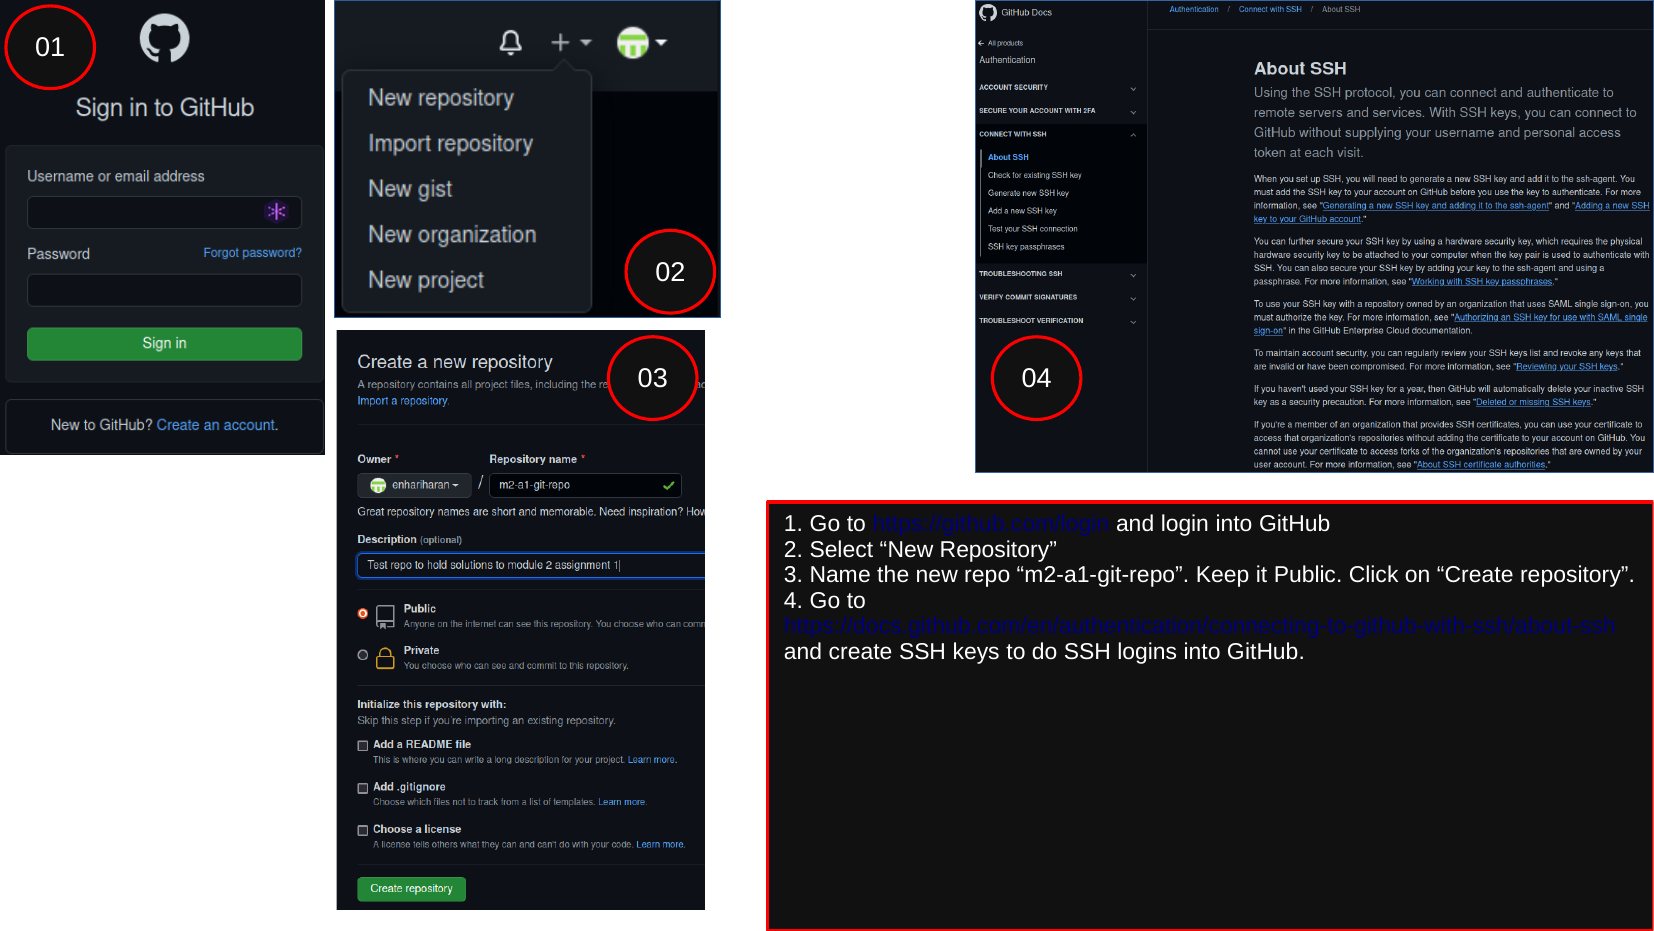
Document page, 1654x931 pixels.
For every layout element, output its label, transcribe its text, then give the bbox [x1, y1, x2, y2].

picture [975, 0, 1654, 473]
text_box 1. Go to https://github.com/login and login into GitHub 2. Select “New Repository” 3. Name the new repo “m2-a1-git-repo”. Keep it Public. Click on “Create repository”. 4. Go to https://docs.github.com/en/authentication/connecting-to-github-with-ssh/about-ssh and create SSH keys to do SSH logins into GitHub. [767, 501, 1654, 931]
text_box 04 [992, 336, 1081, 420]
text_box 02 [626, 230, 715, 314]
text_box 03 [608, 336, 698, 420]
picture [334, 0, 721, 318]
text_box 01 [5, 5, 95, 89]
picture [0, 0, 325, 455]
picture [336, 330, 705, 910]
